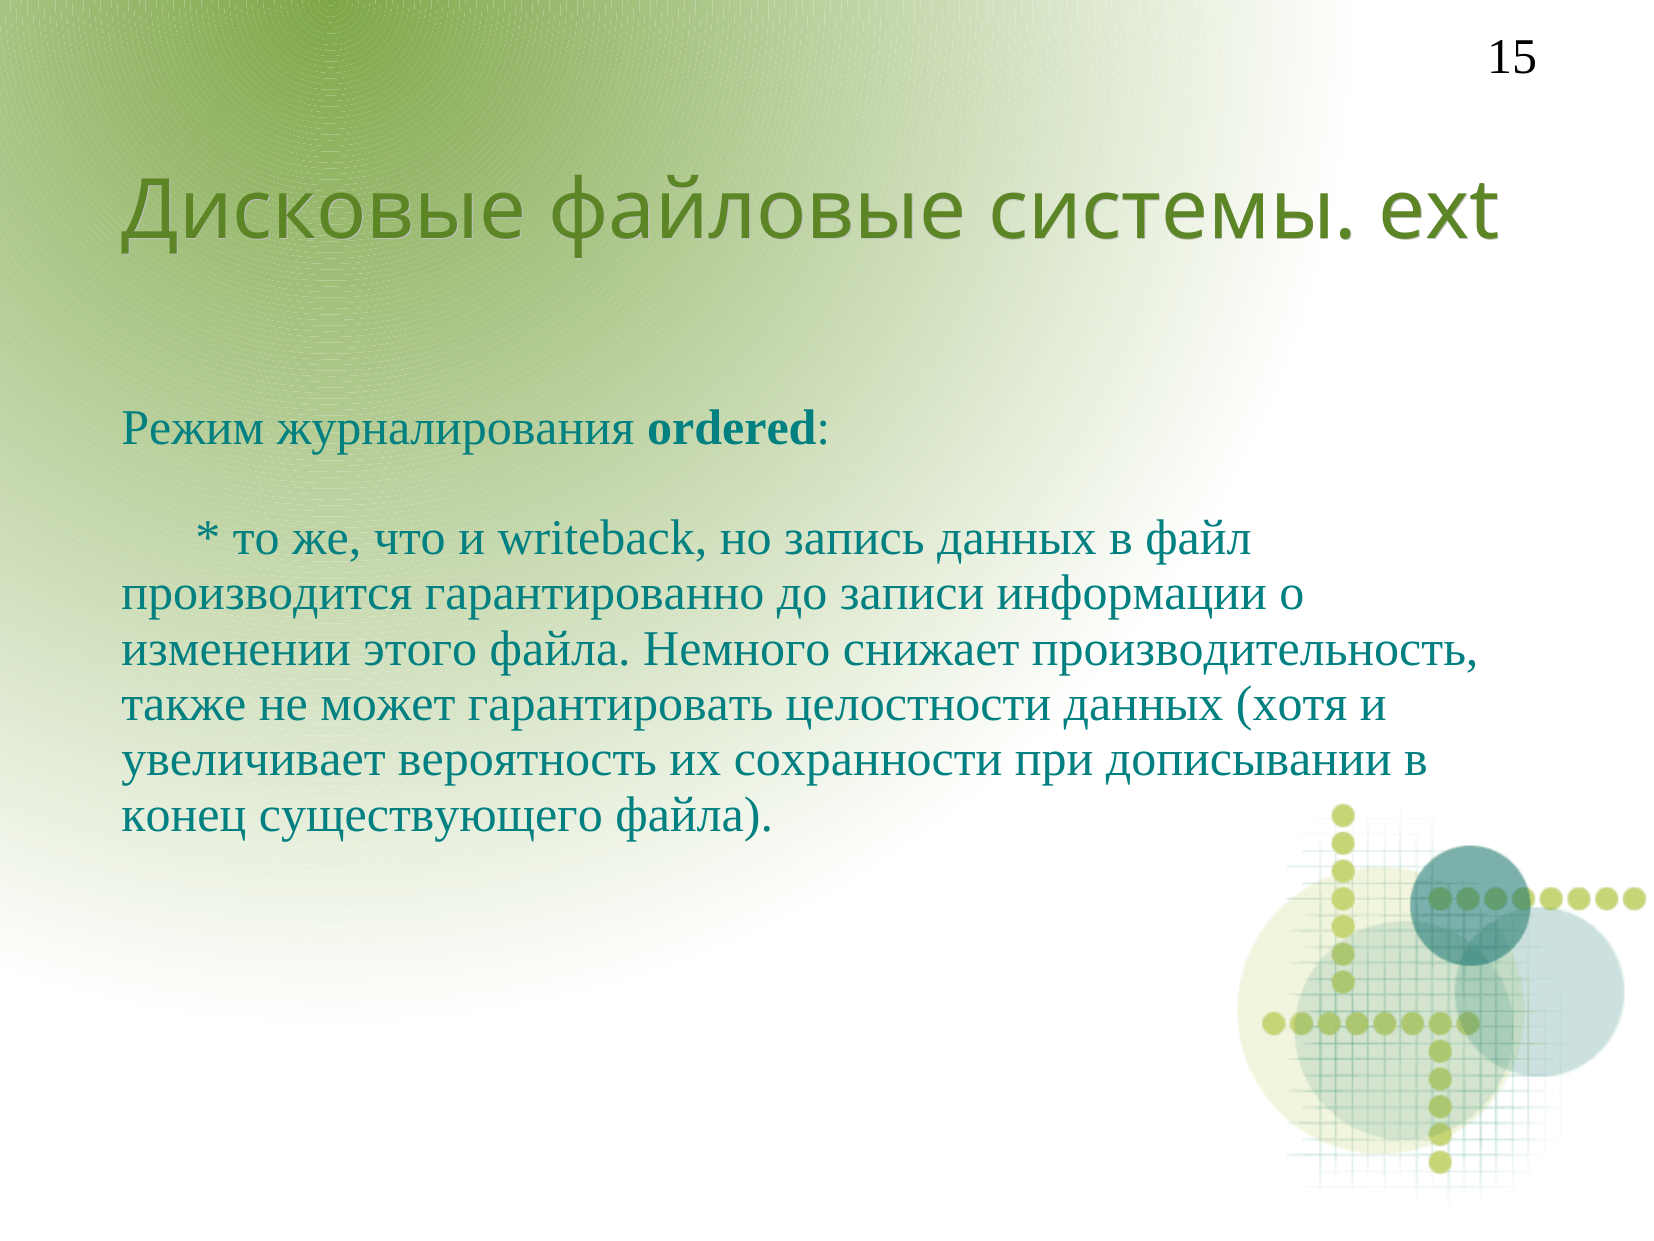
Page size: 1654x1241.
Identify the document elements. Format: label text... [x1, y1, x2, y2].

text_box <номер> [1498, 29, 1654, 89]
picture [1224, 792, 1654, 1211]
subtitle Режим журналирования ordered: * то же, что и writeback, но запись данных в файл производится гарантированно до записи информации о изменении этого файла. Немного снижает производительность, также не может гарантировать целостности данных (хотя и увеличивает вероятность их сохранности при дописывании в конец существующего файла). [121, 311, 1534, 1067]
title Дисковые файловые системы. ext [121, 102, 1534, 311]
